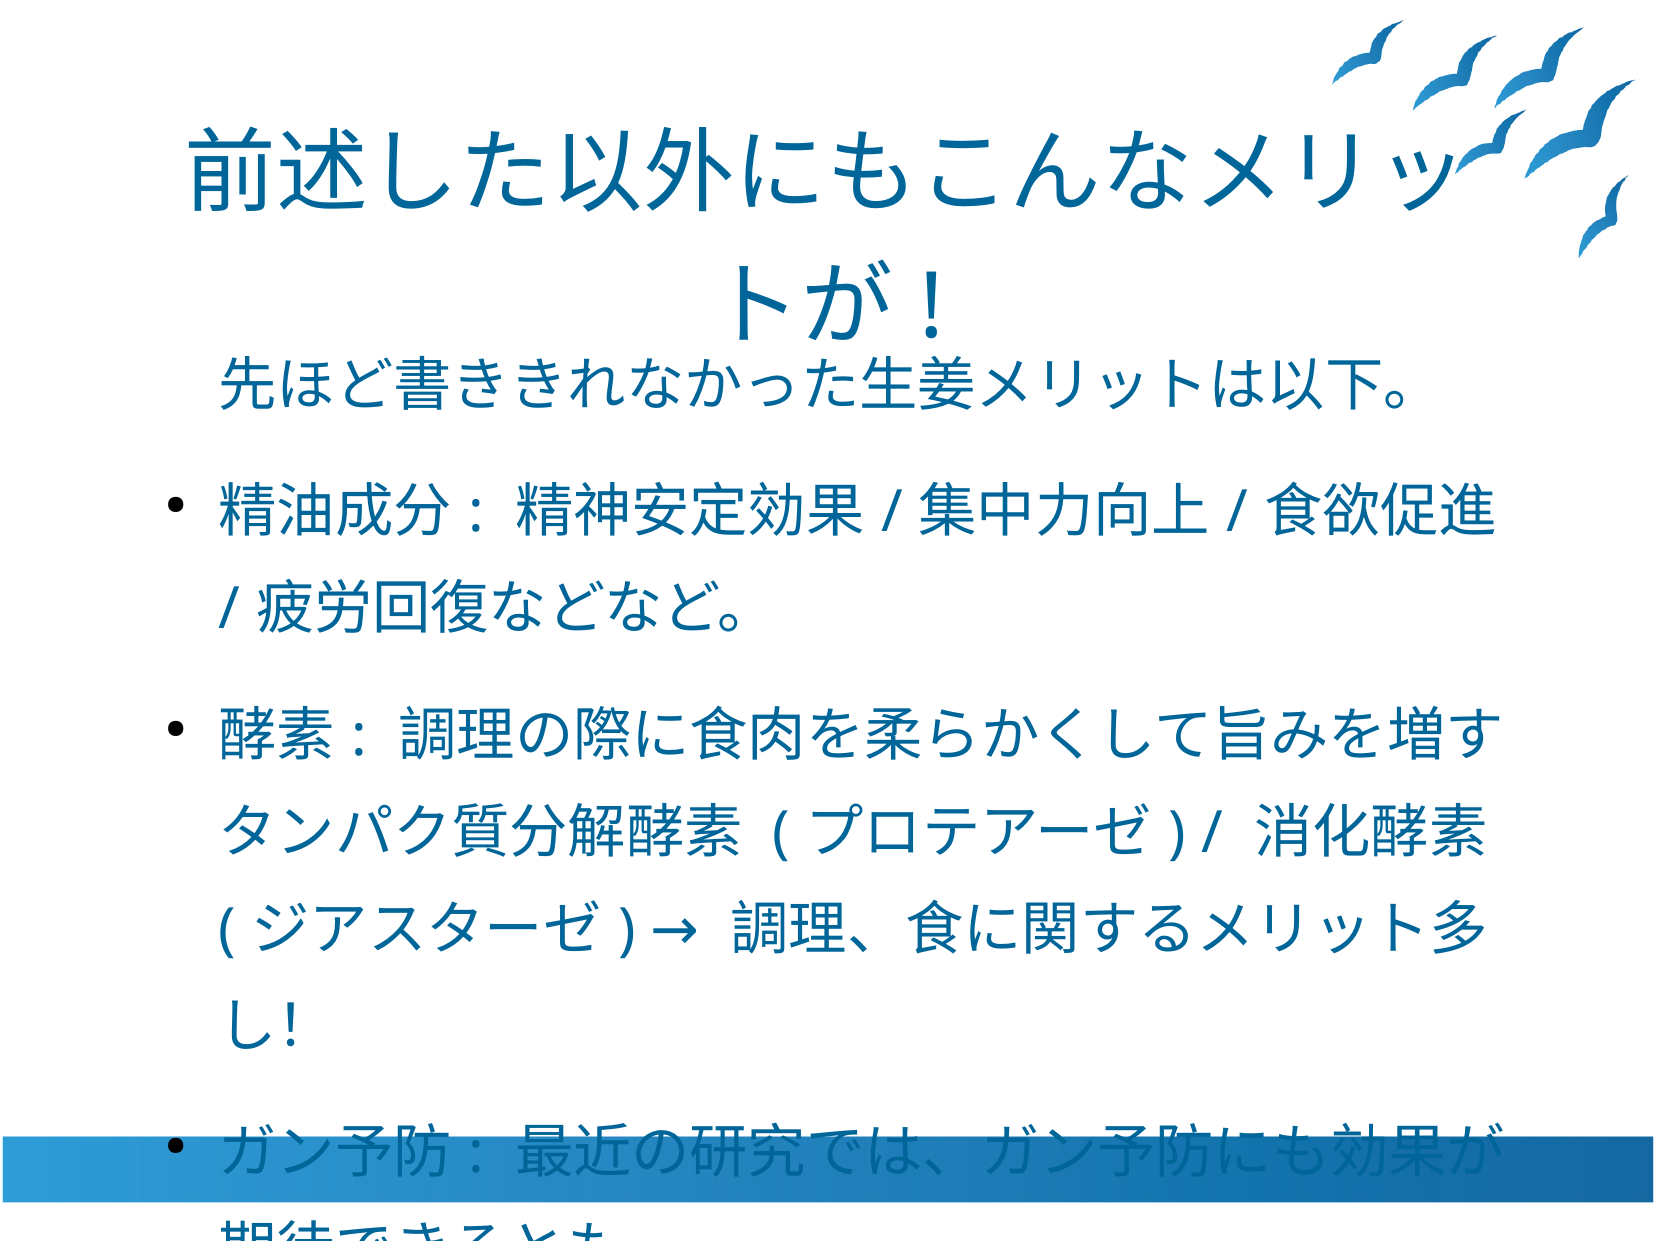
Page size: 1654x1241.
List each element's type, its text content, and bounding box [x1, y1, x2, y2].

title 前述した以外にもこんなメリットが! [147, 165, 1506, 299]
list 先ほど書ききれなかった生姜メリットは以下。 精油成分: 精神安定効果/集中力向上/食欲促進/疲労回復などなど。 酵素: 調理の際に食肉を柔らかくして旨みを増すタンパク質分解酵素 (プロテアーゼ) / 消化酵素 (ジアスターゼ) → 調理、食に関するメリット多し！ ガン予防: 最近の研究では、ガン予防にも効果が期待できるとも。 [147, 324, 1506, 1149]
picture [0, 0, 1654, 1241]
picture [256, 1227, 267, 1236]
